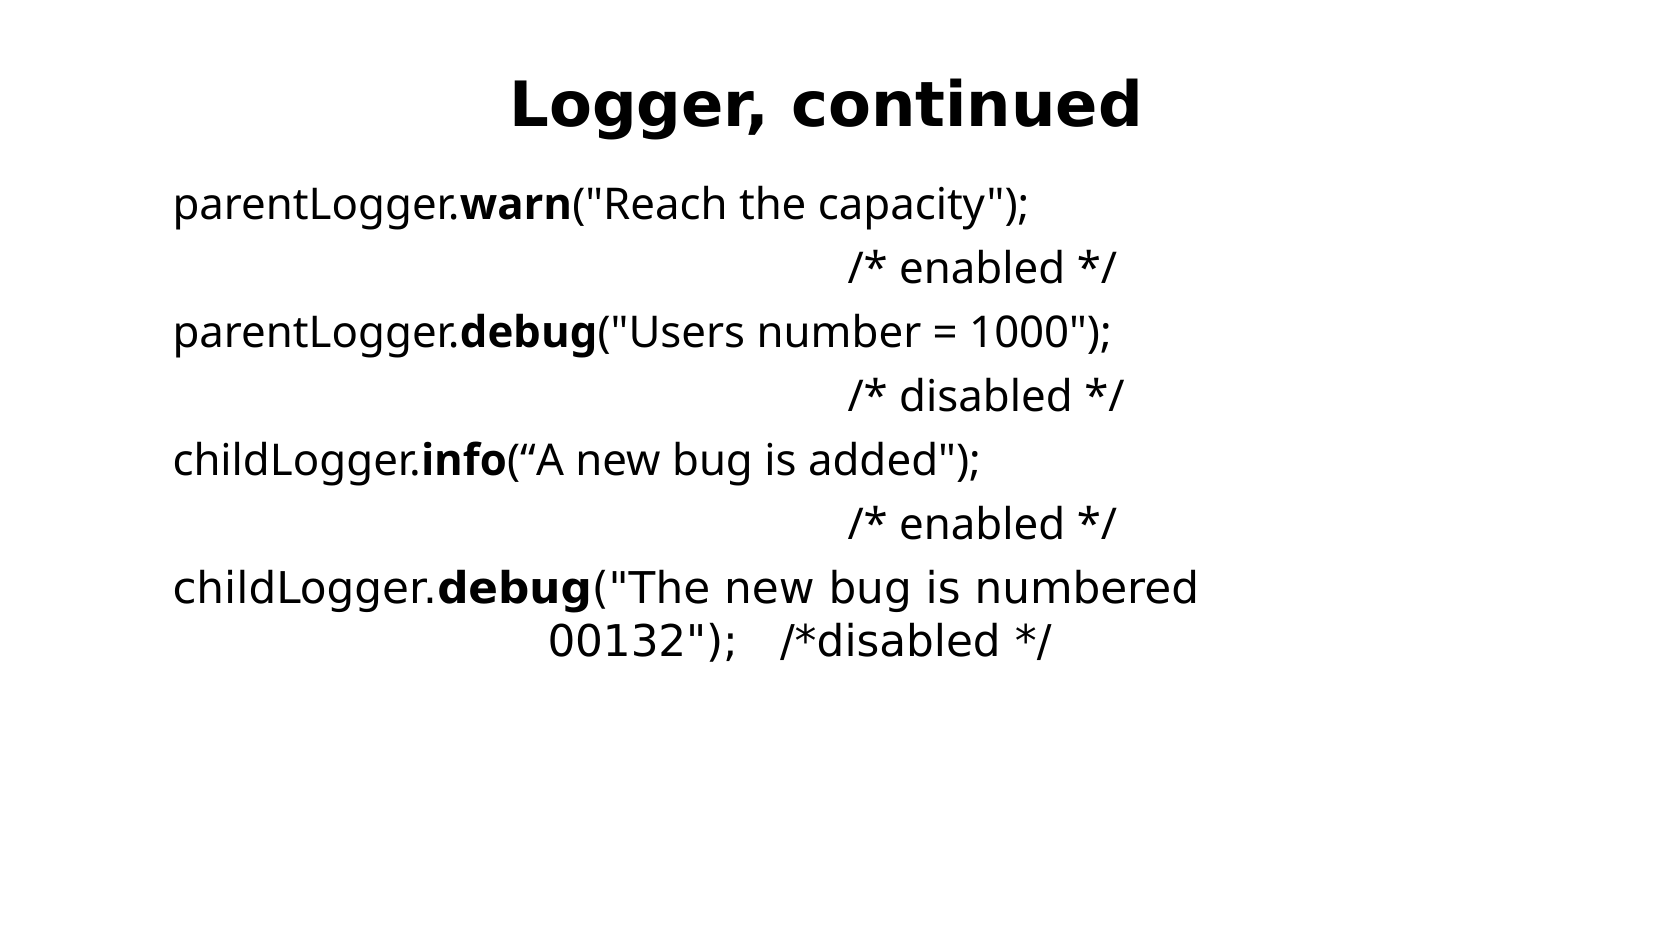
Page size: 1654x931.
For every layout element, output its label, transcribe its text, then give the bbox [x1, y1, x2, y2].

list parentLogger.warn("Reach the capacity"); /* enabled */ parentLogger.debug("Users number = 1000"); /* disabled */ childLogger.info(“A new bug is added"); /* enabled */ childLogger.debug("The new bug is numbered 00132"); /*disabled */ [82, 168, 1538, 889]
title Logger, continued [82, 36, 1571, 147]
